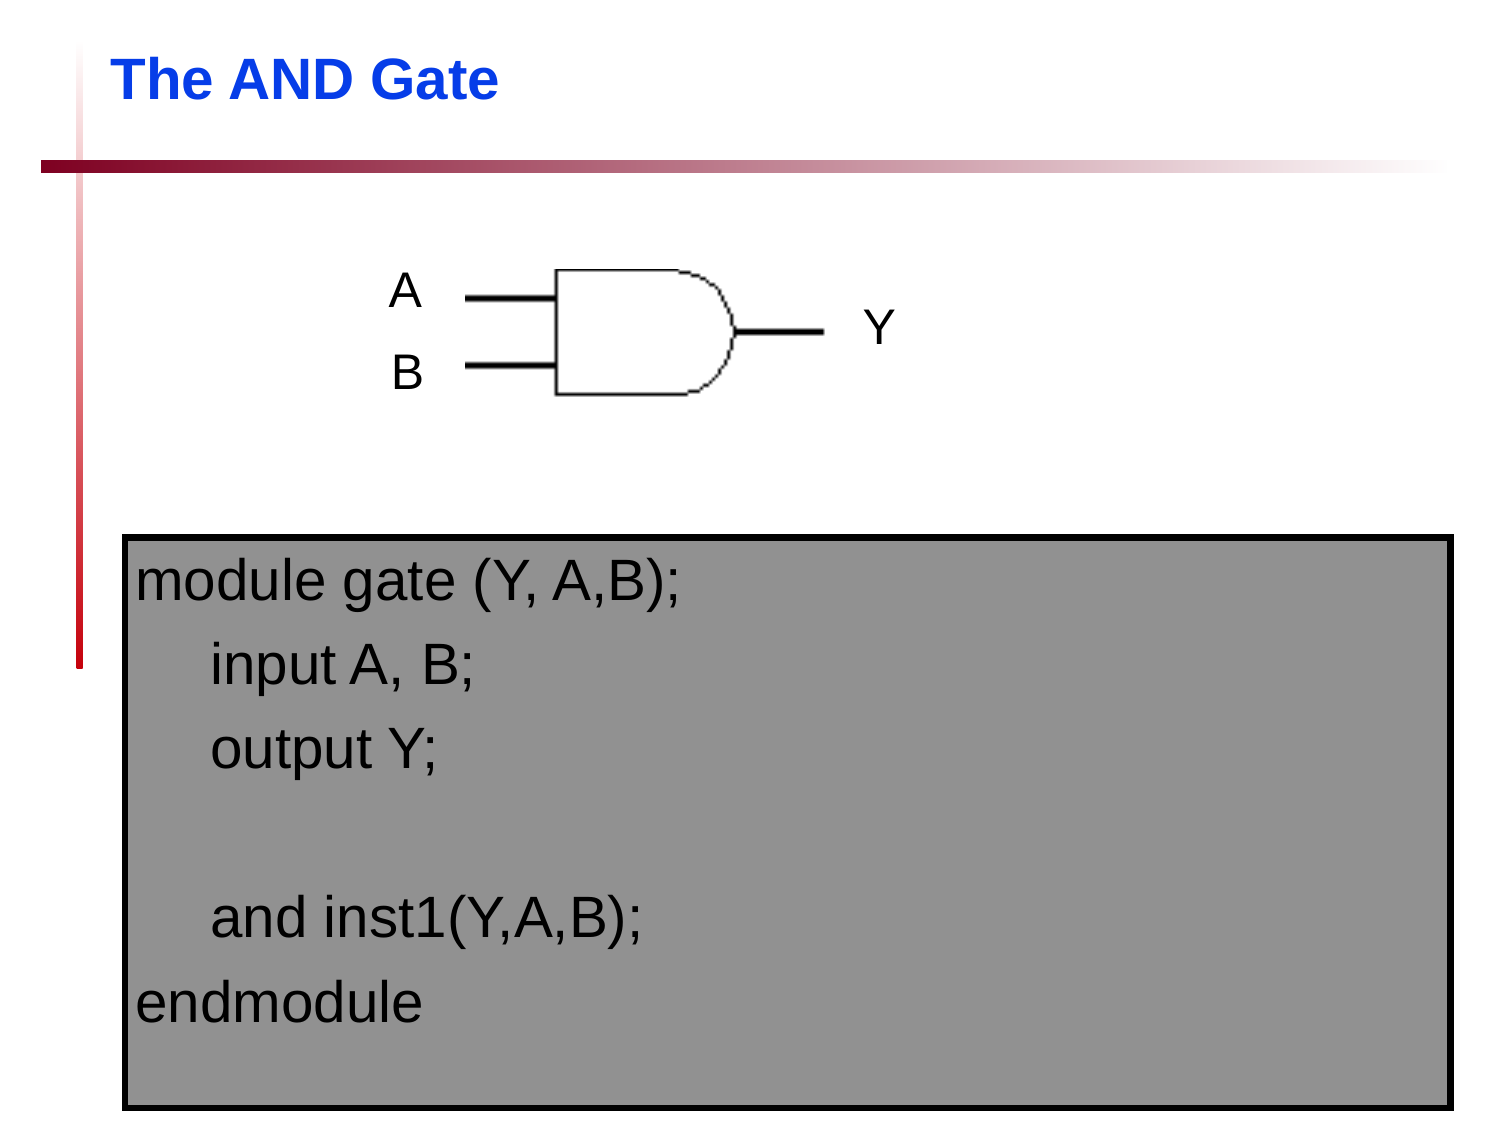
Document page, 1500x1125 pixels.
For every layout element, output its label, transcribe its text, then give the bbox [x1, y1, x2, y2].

text_box Y [848, 287, 911, 363]
list module gate (Y, A,B); input A, B; output Y; and inst1(Y,A,B); endmodule [125, 537, 1451, 1109]
picture [465, 269, 828, 400]
text_box A [373, 249, 437, 325]
title The AND Gate [100, 37, 1438, 234]
text_box B [376, 331, 439, 407]
